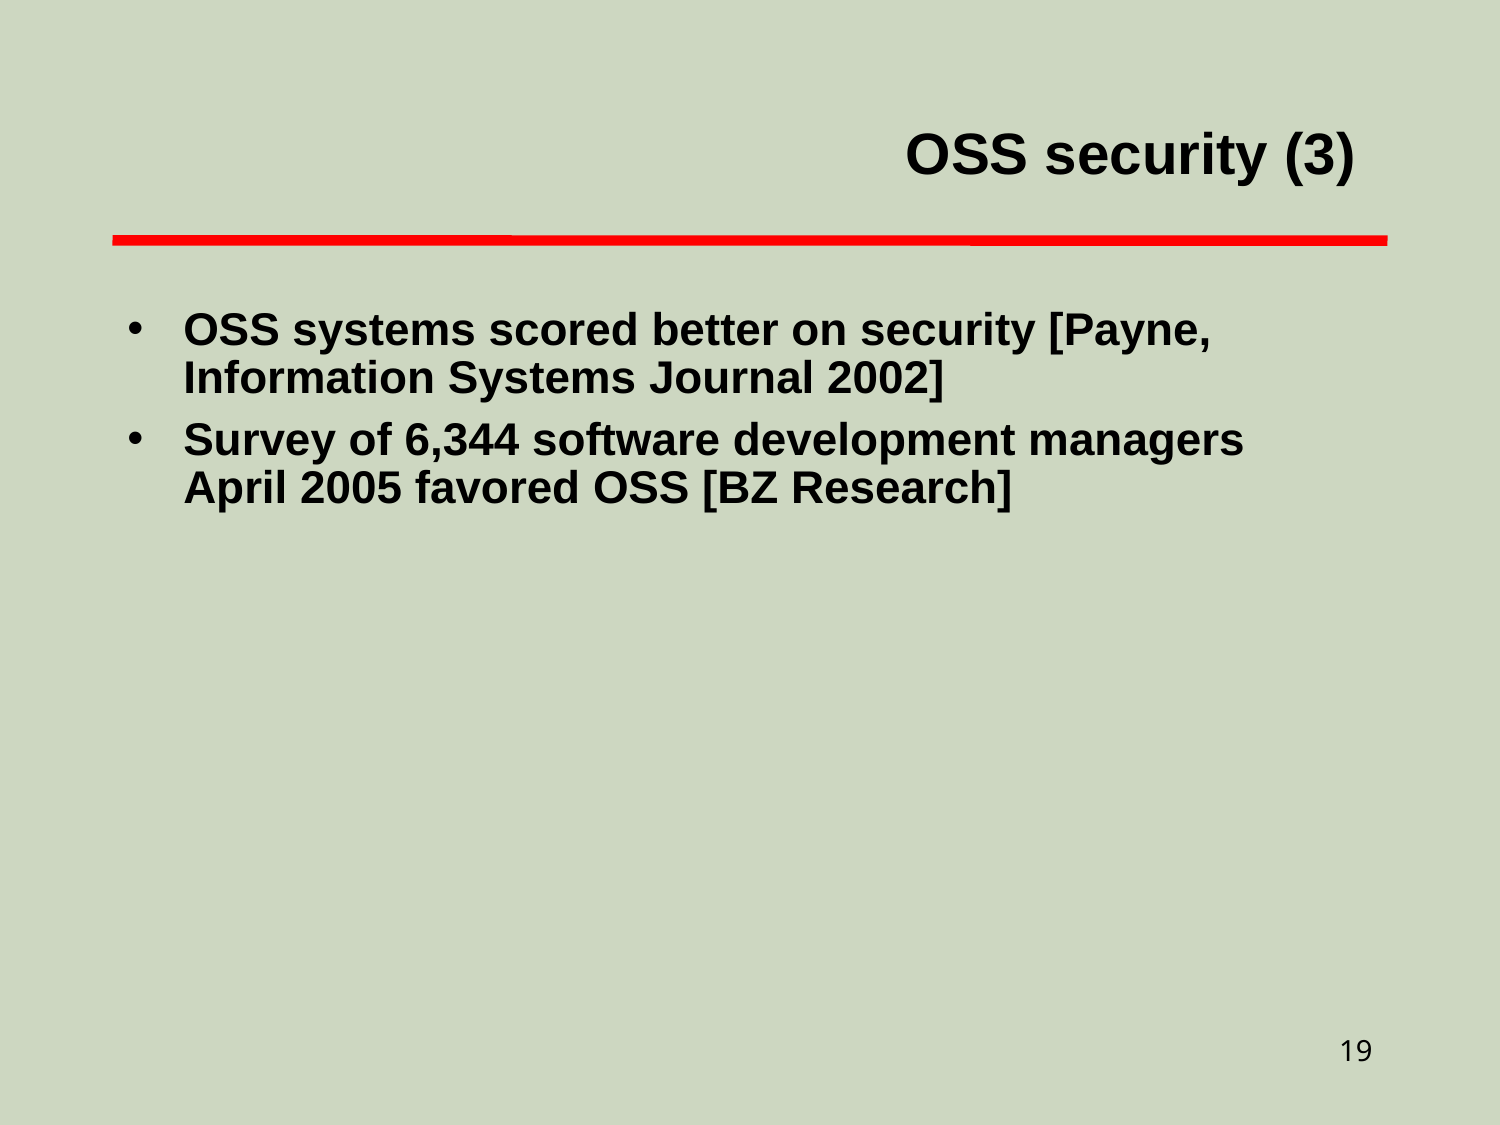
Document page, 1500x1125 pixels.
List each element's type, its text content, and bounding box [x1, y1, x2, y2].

title OSS security (3) [337, 85, 1388, 224]
list OSS systems scored better on security [Payne, Information Systems Journal 2002] Survey of 6,344 software development managers April 2005 favored OSS [BZ Research] [112, 299, 1388, 1000]
